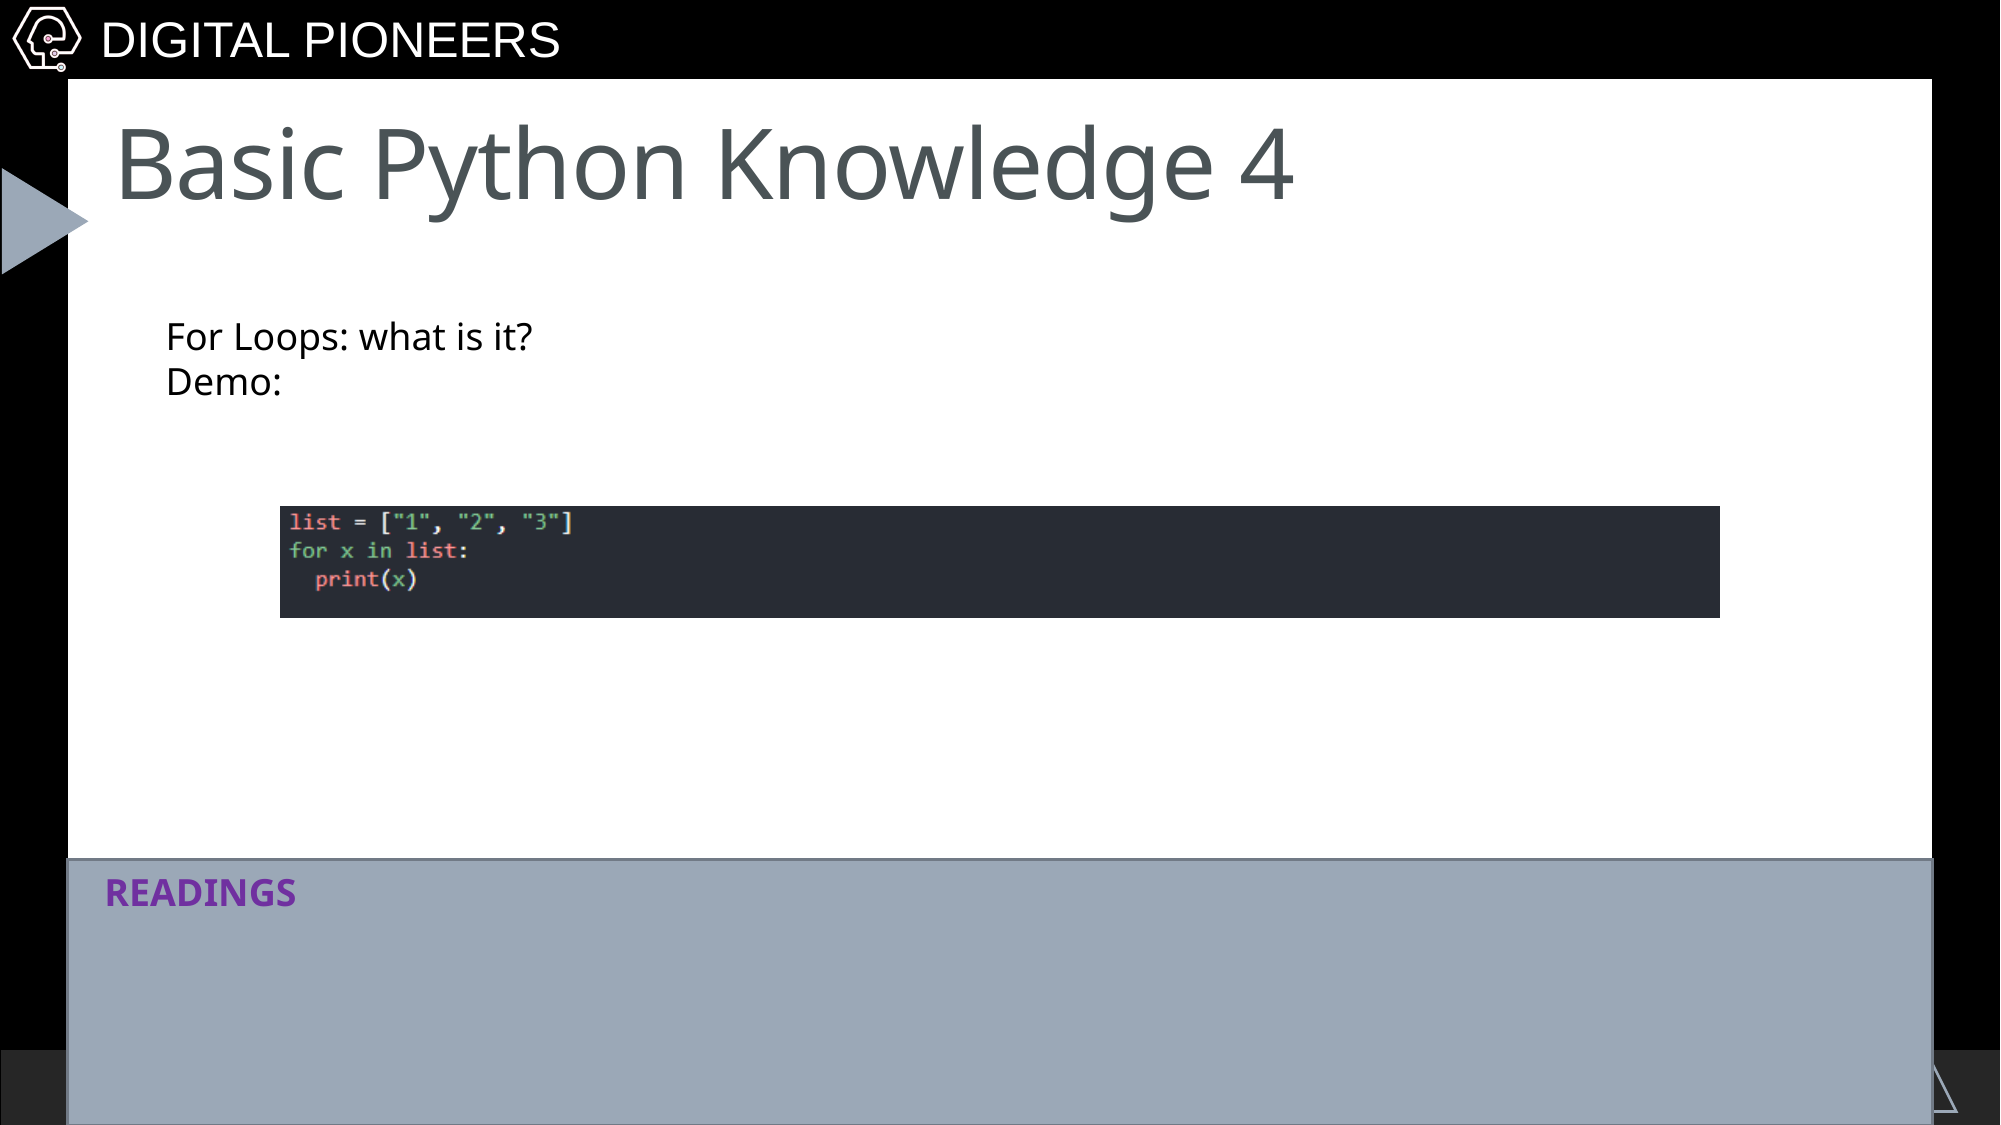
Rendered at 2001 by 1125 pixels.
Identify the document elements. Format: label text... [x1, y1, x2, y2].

text_box For Loops: what is it? Demo: [94, 260, 1817, 730]
picture [280, 507, 1720, 619]
text_box [68, 860, 1933, 1125]
title Basic Python Knowledge 4 [98, 93, 1813, 243]
text_box DIGITAL PIONEERS [85, 0, 596, 76]
text_box READINGS [89, 861, 326, 922]
picture [7, 5, 85, 73]
